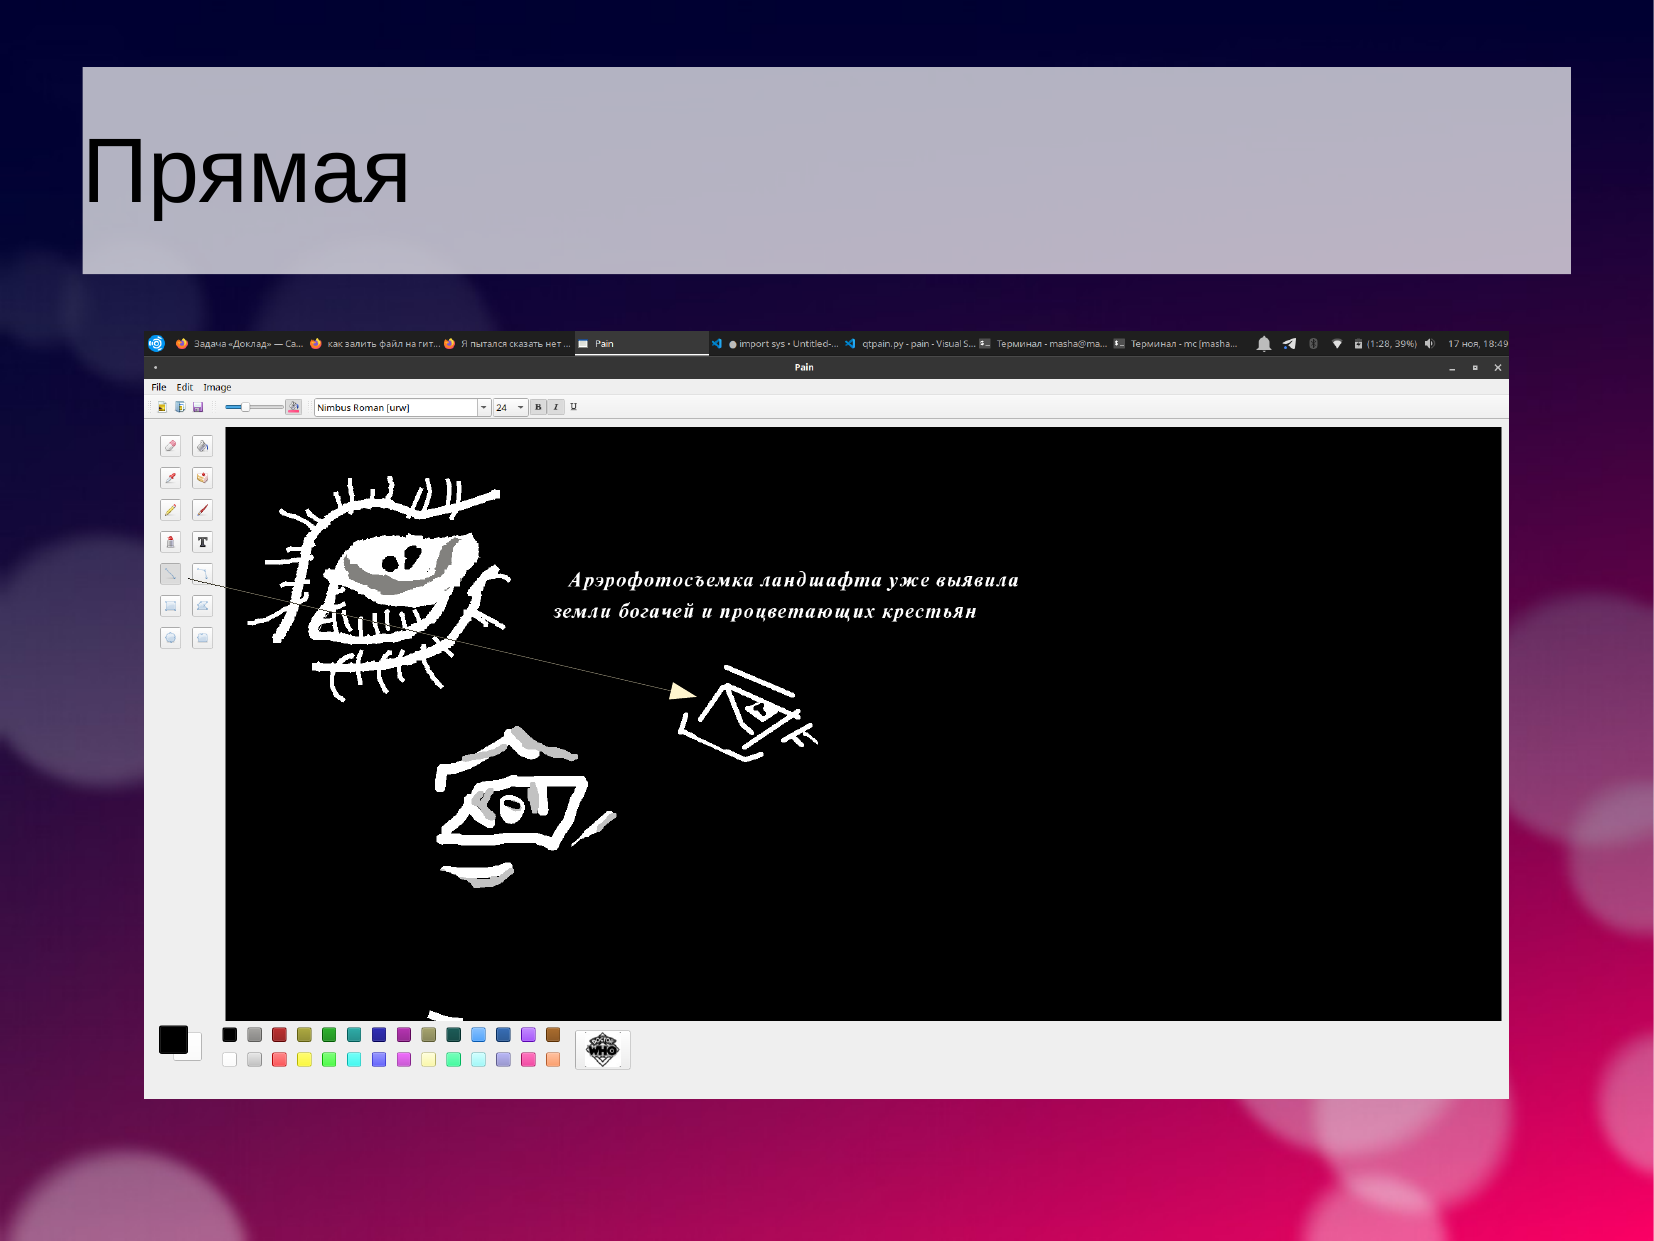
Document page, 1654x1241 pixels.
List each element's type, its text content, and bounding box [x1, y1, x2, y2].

title Прямая [82, 67, 1571, 275]
picture [0, 0, 1654, 1241]
